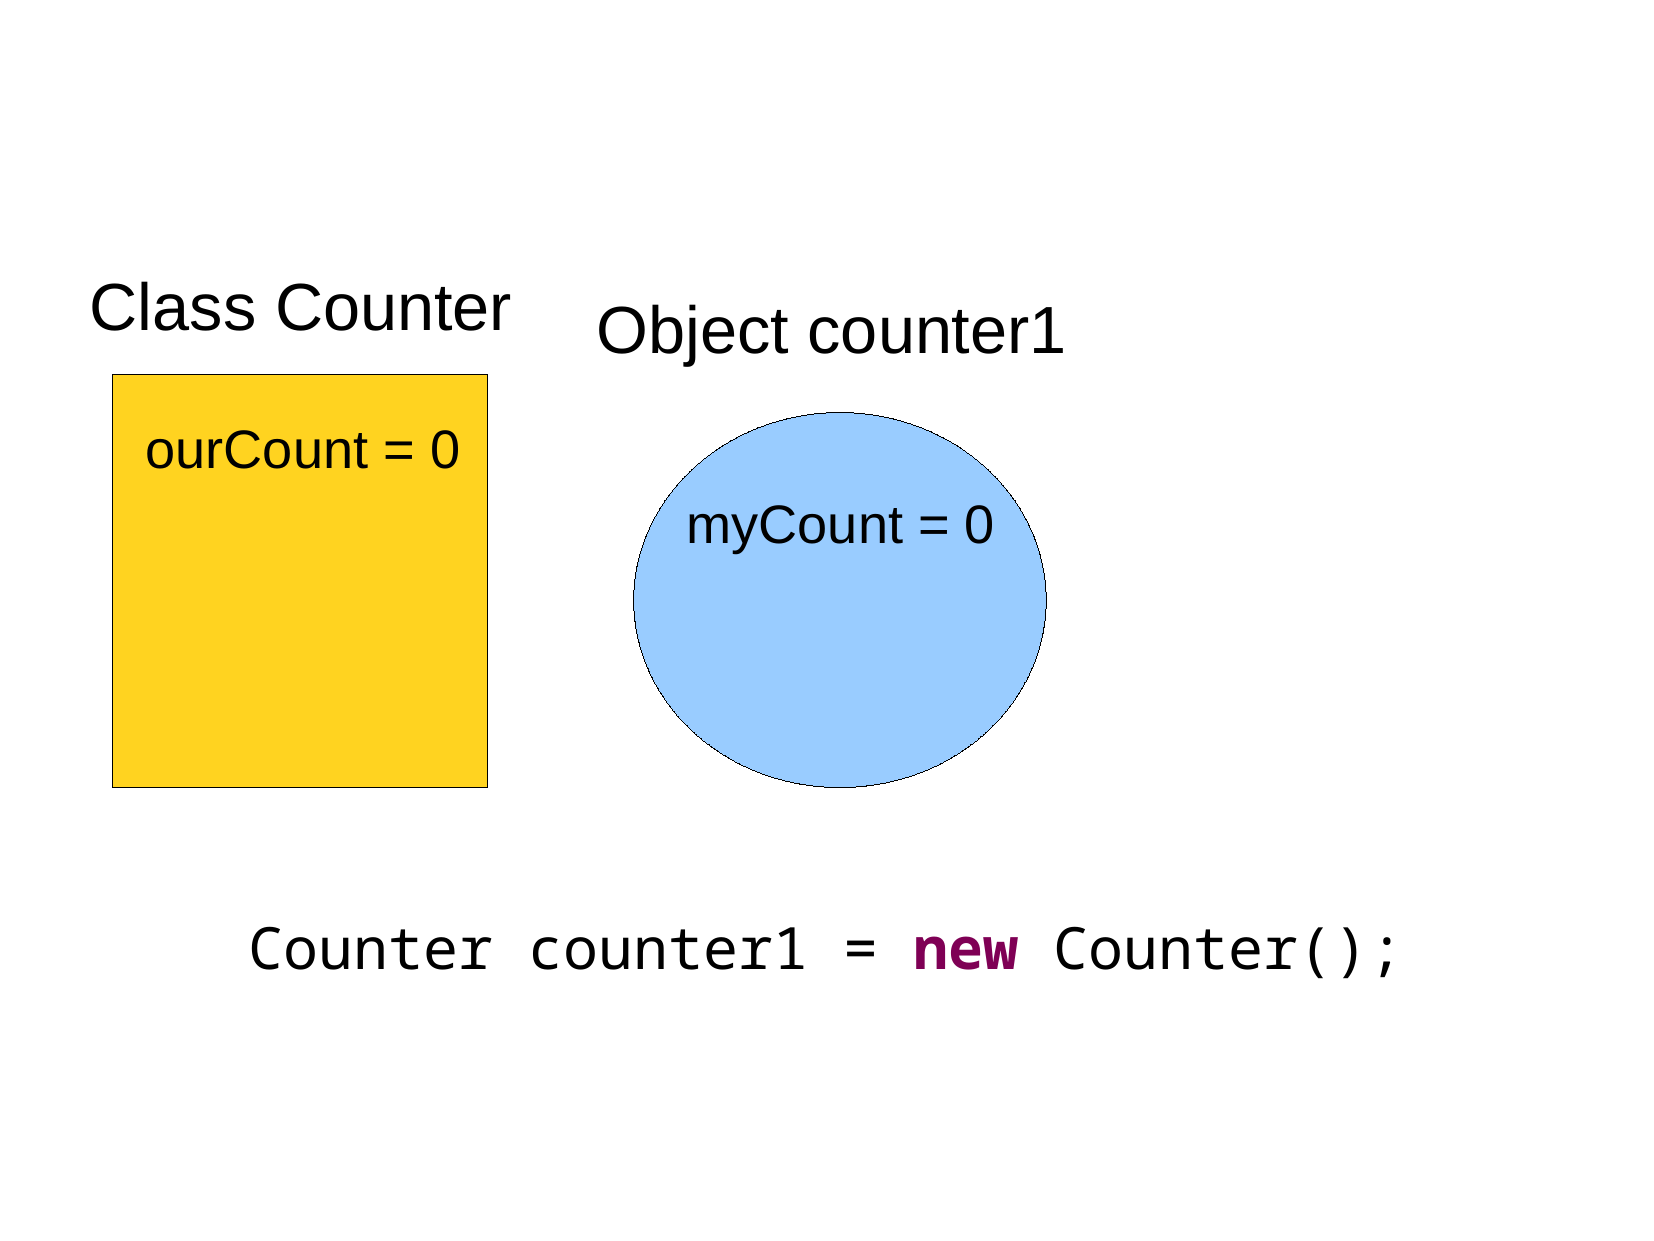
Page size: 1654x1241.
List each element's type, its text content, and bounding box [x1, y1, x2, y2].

text_box Object counter1 [581, 285, 1084, 376]
text_box [112, 374, 488, 788]
text_box Class Counter [75, 262, 529, 353]
text_box [633, 492, 1047, 788]
text_box ourCount = 0 [130, 412, 488, 488]
text_box Counter counter1 = new Counter(); [233, 900, 1420, 1241]
text_box myCount = 0 [671, 487, 1011, 563]
text_box [675, 412, 1005, 487]
